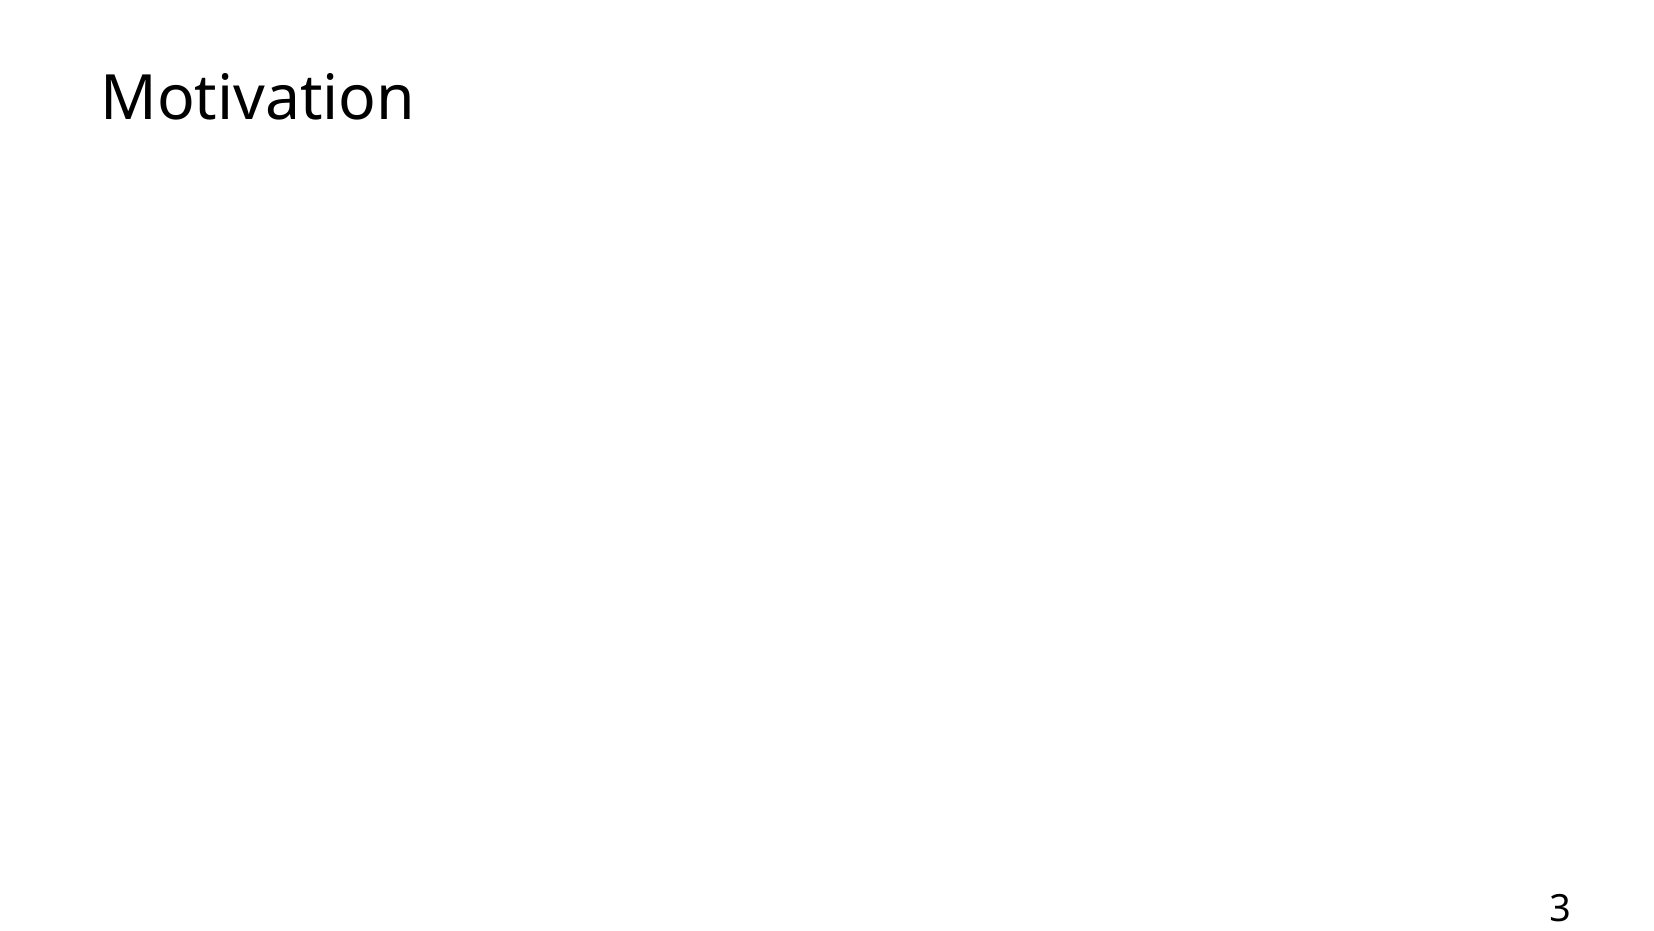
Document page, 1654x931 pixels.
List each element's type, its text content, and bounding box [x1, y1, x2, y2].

title Motivation [100, 54, 798, 136]
